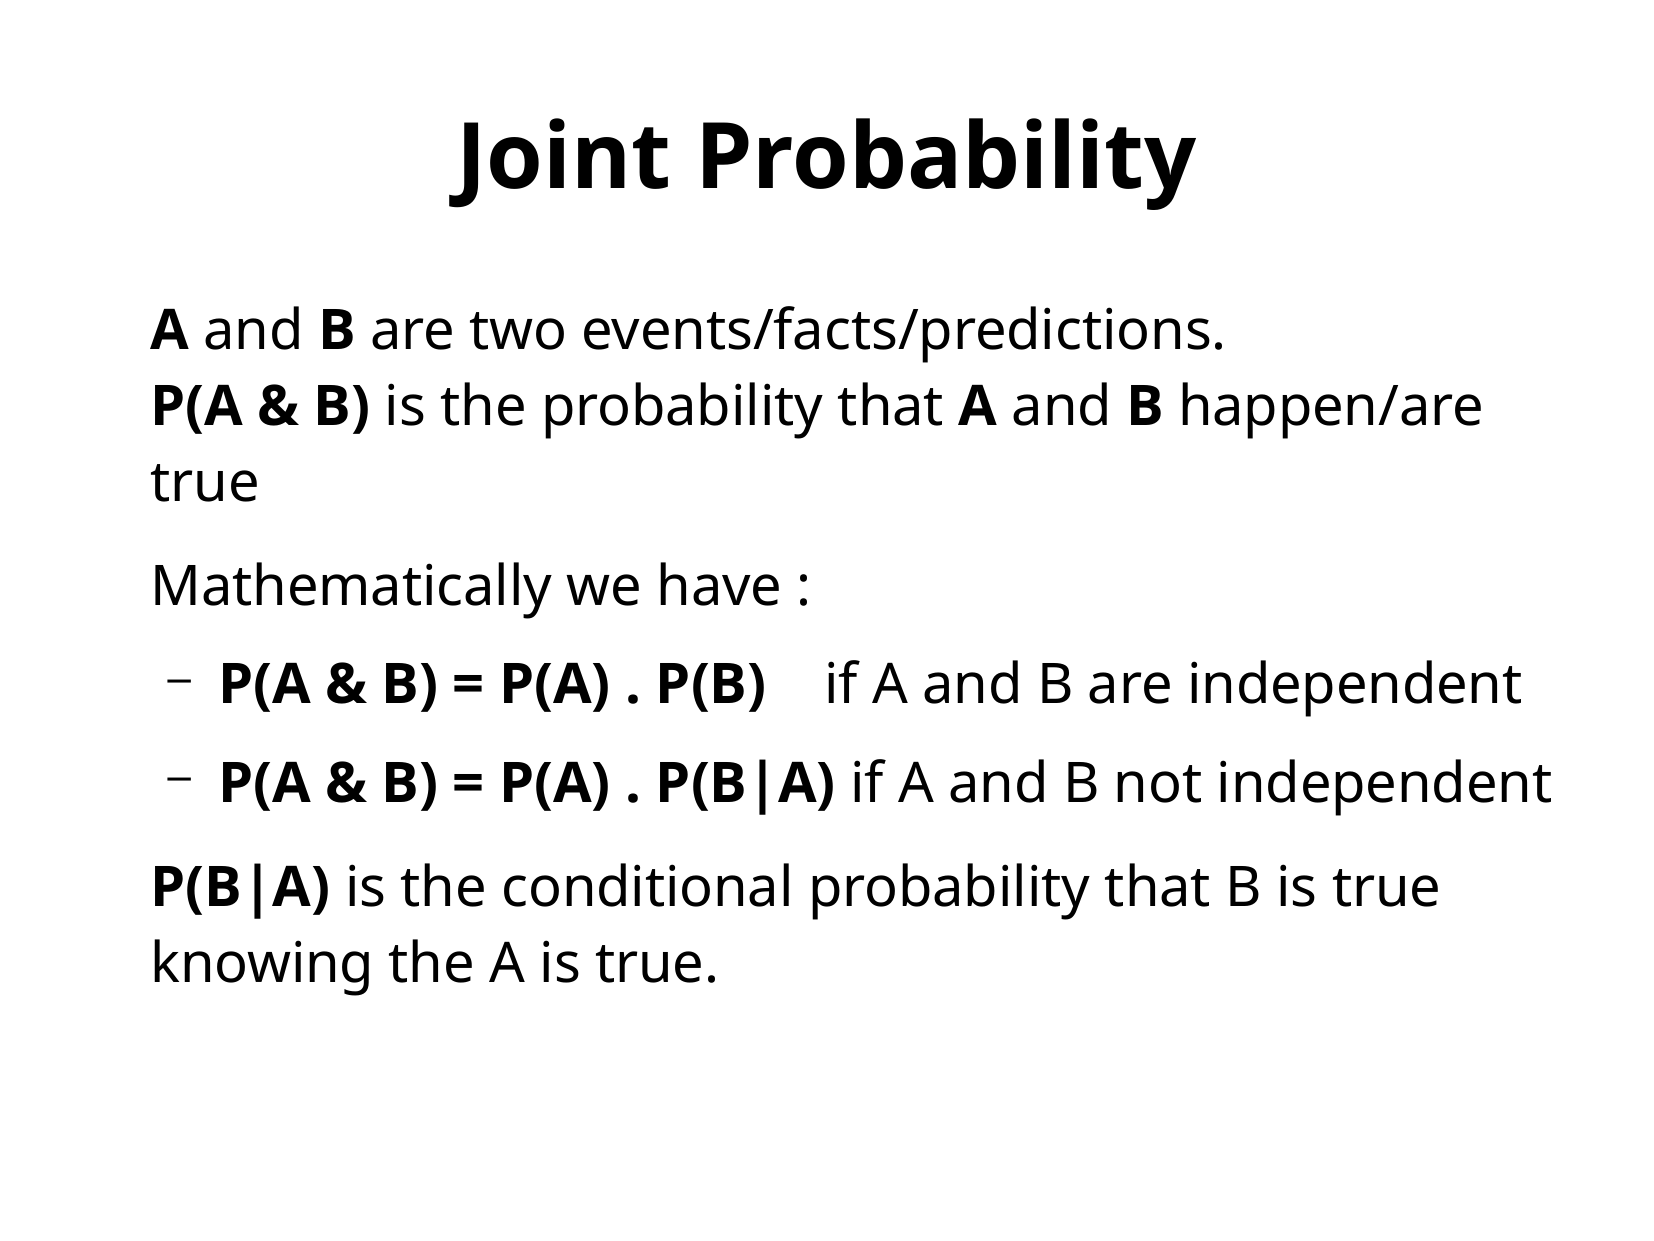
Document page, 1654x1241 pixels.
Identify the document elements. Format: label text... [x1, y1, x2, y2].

title Joint Probability [82, 49, 1571, 257]
list A and B are two events/facts/predictions. P(A & B) is the probability that A and B happen/are true Mathematically we have : P(A & B) = P(A) . P(B) if A and B are independent P(A & B) = P(A) . P(B|A) if A and B not independent P(B|A) is the conditional probability that B is true knowing the A is true. [82, 290, 1571, 1126]
